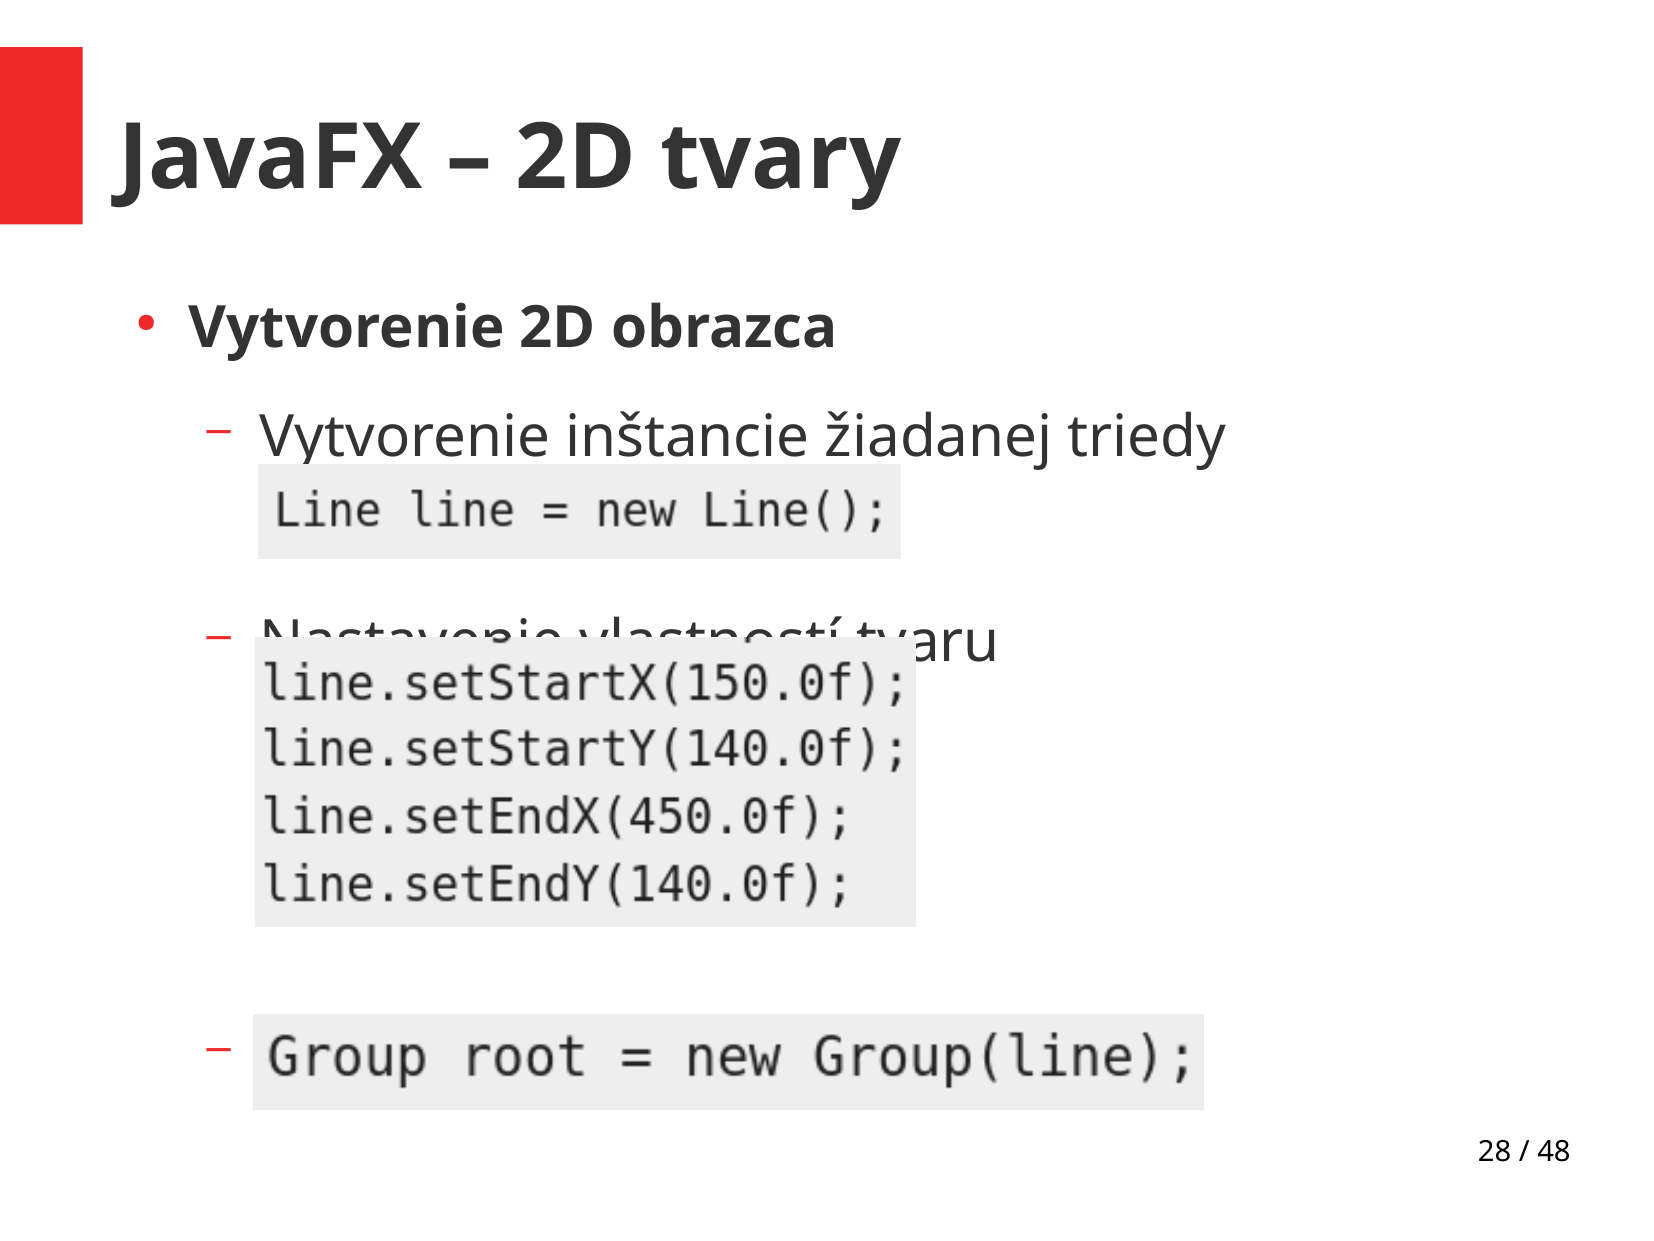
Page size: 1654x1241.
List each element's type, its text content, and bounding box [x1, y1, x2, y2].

list Vytvorenie 2D obrazca Vytvorenie inštancie žiadanej triedy Nastavenie vlastností tvaru Pridanie tvaru do group [118, 285, 1536, 1005]
picture [253, 1014, 1204, 1111]
title JavaFX – 2D tvary [118, 49, 1571, 257]
picture [255, 637, 916, 927]
picture [258, 464, 901, 559]
